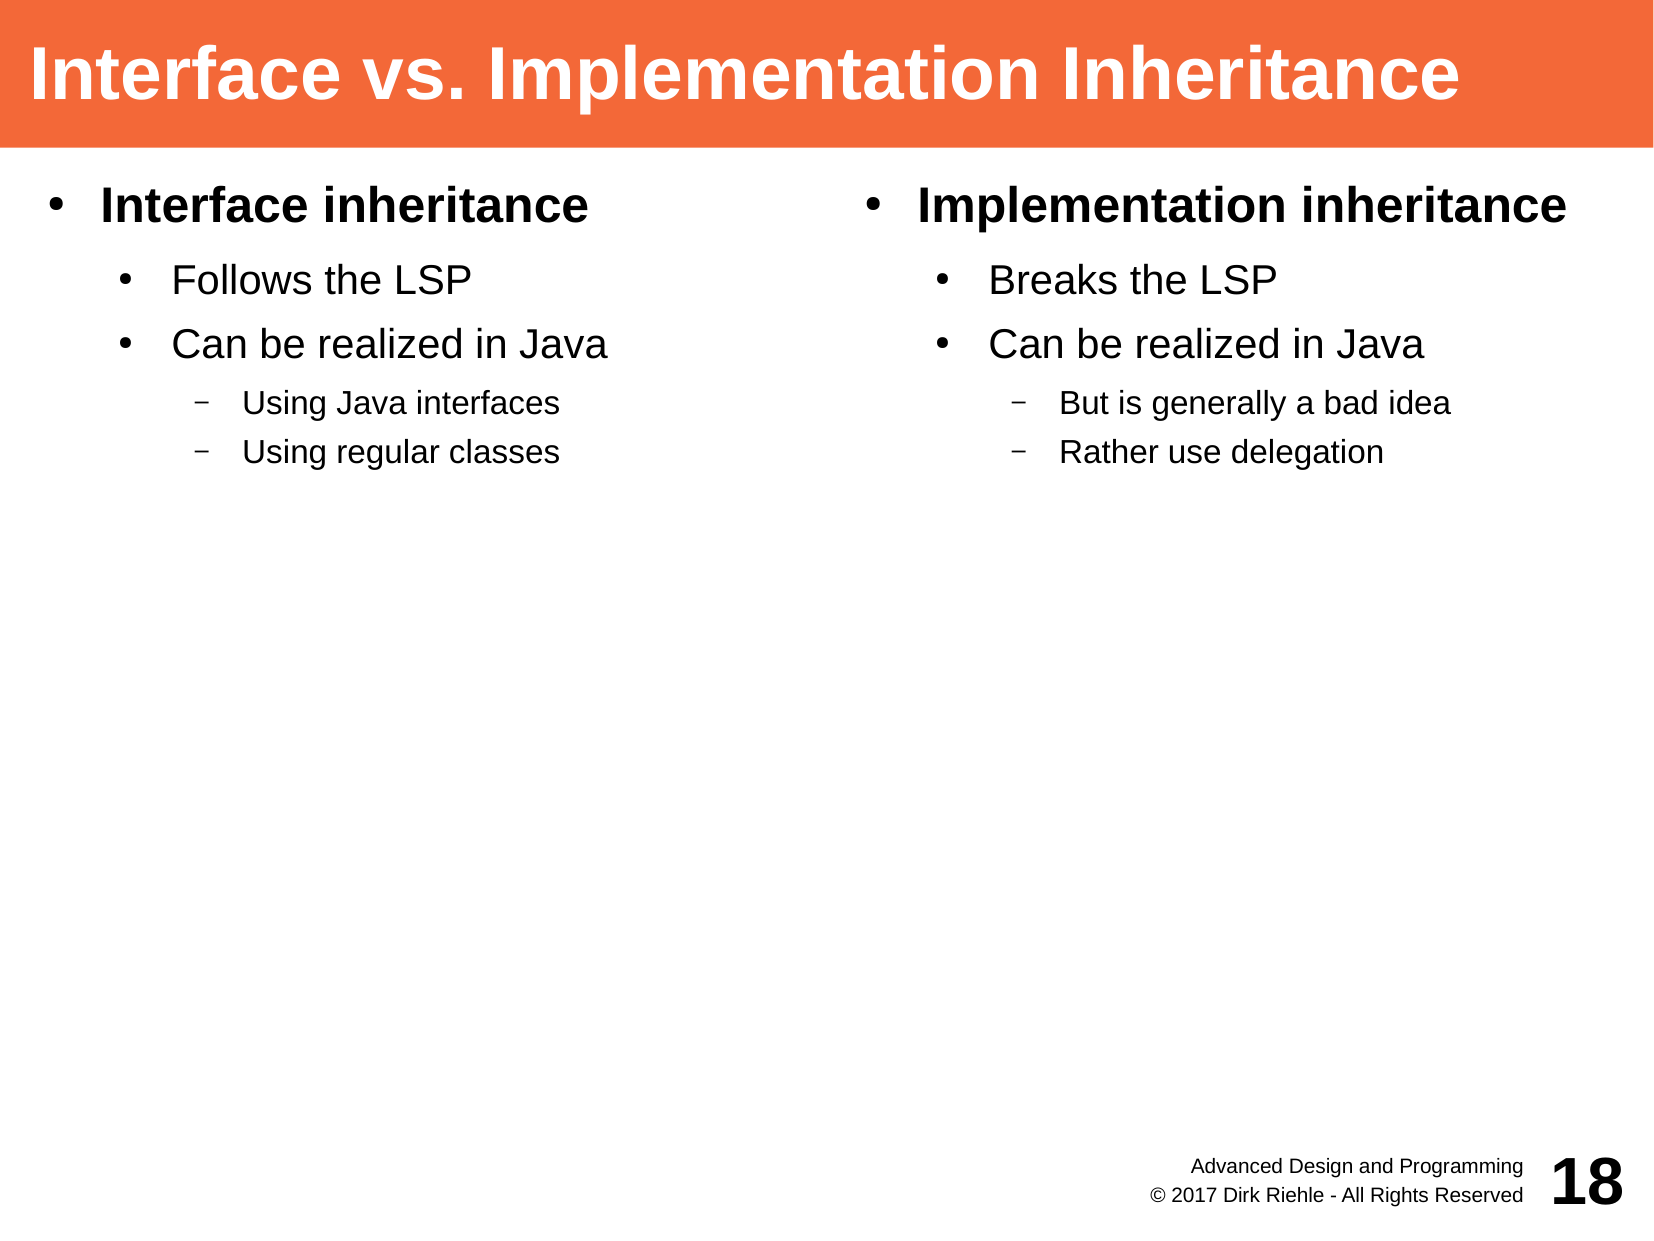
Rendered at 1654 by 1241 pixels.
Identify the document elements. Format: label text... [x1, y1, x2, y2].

list Implementation inheritance Breaks the LSP Can be realized in Java But is generally a bad idea Rather use delegation [846, 177, 1625, 1063]
title Interface vs. Implementation Inheritance [0, 0, 1654, 148]
list Interface inheritance Follows the LSP Can be realized in Java Using Java interfaces Using regular classes [29, 177, 808, 1063]
